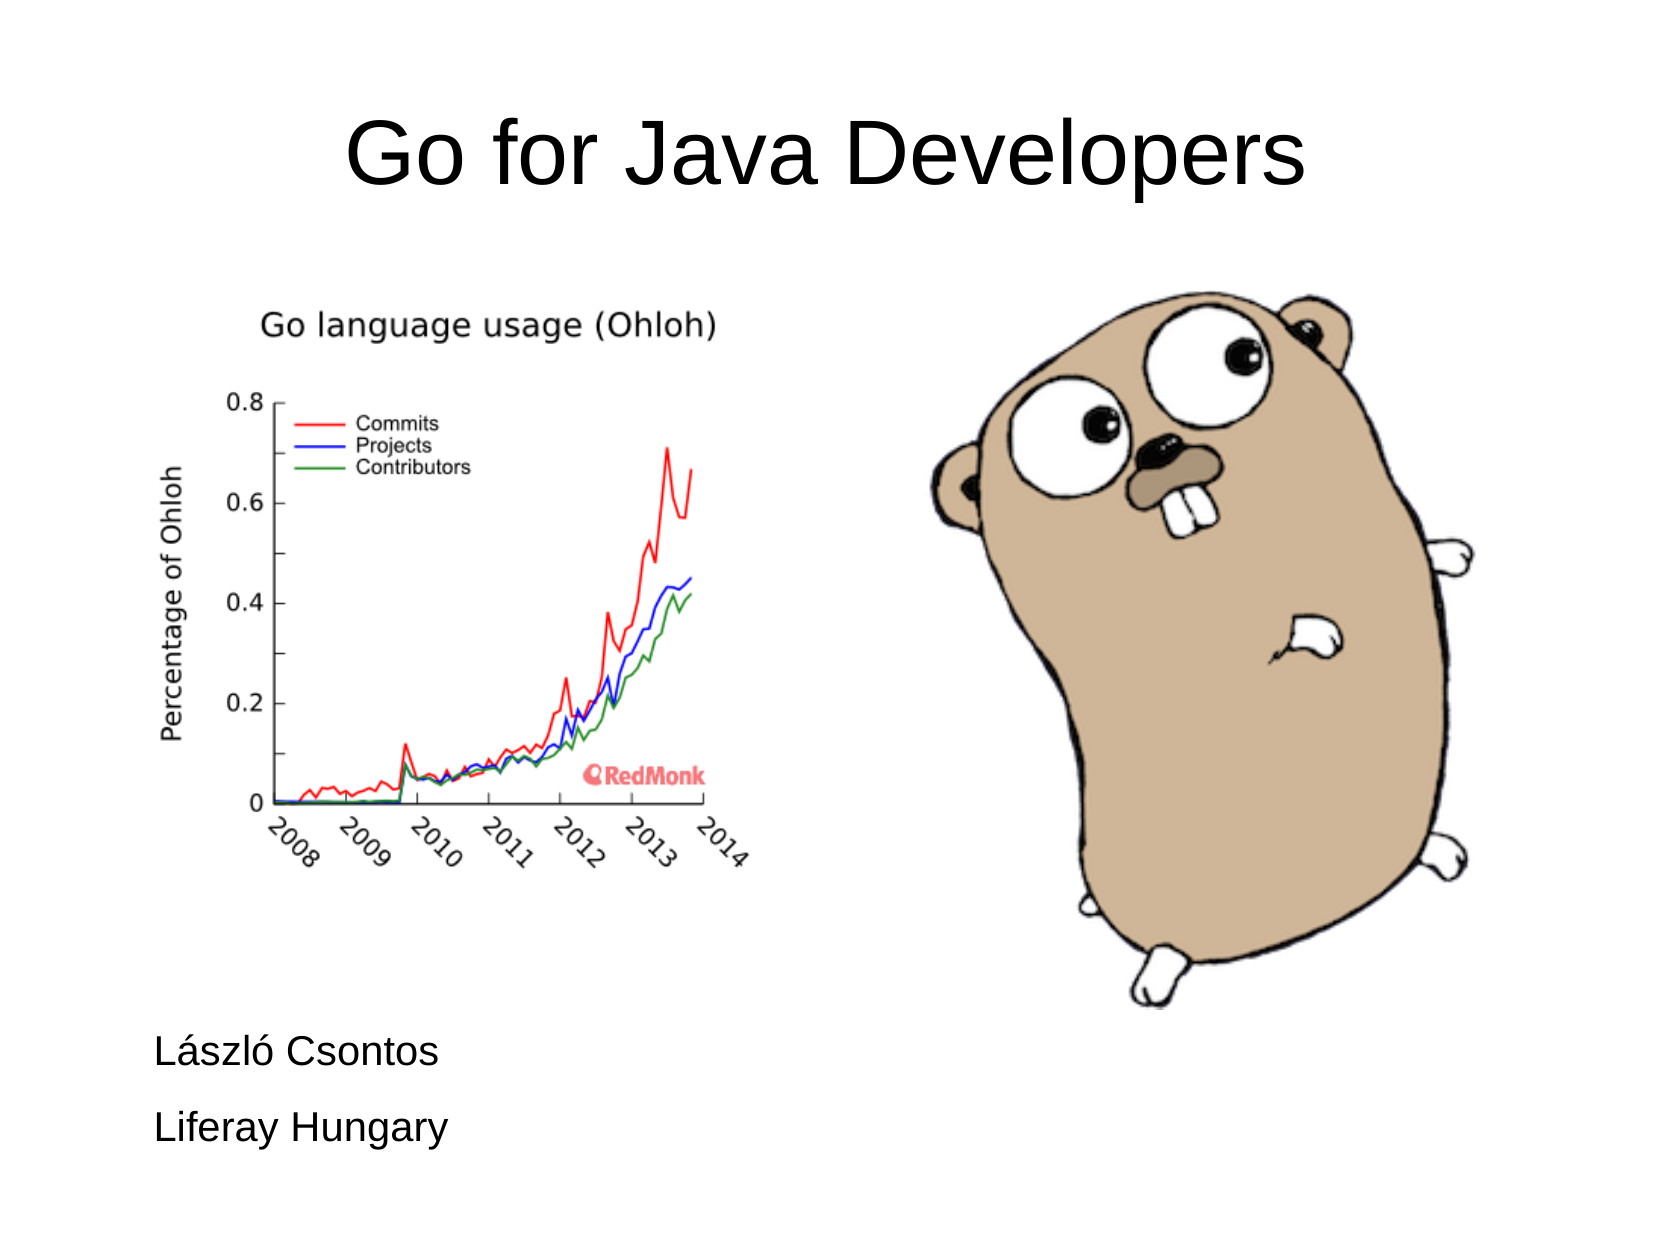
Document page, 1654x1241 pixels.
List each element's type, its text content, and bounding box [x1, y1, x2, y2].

picture [82, 294, 809, 906]
title Go for Java Developers [82, 49, 1571, 257]
picture [914, 290, 1502, 1010]
list László Csontos Liferay Hungary [82, 1027, 809, 1165]
